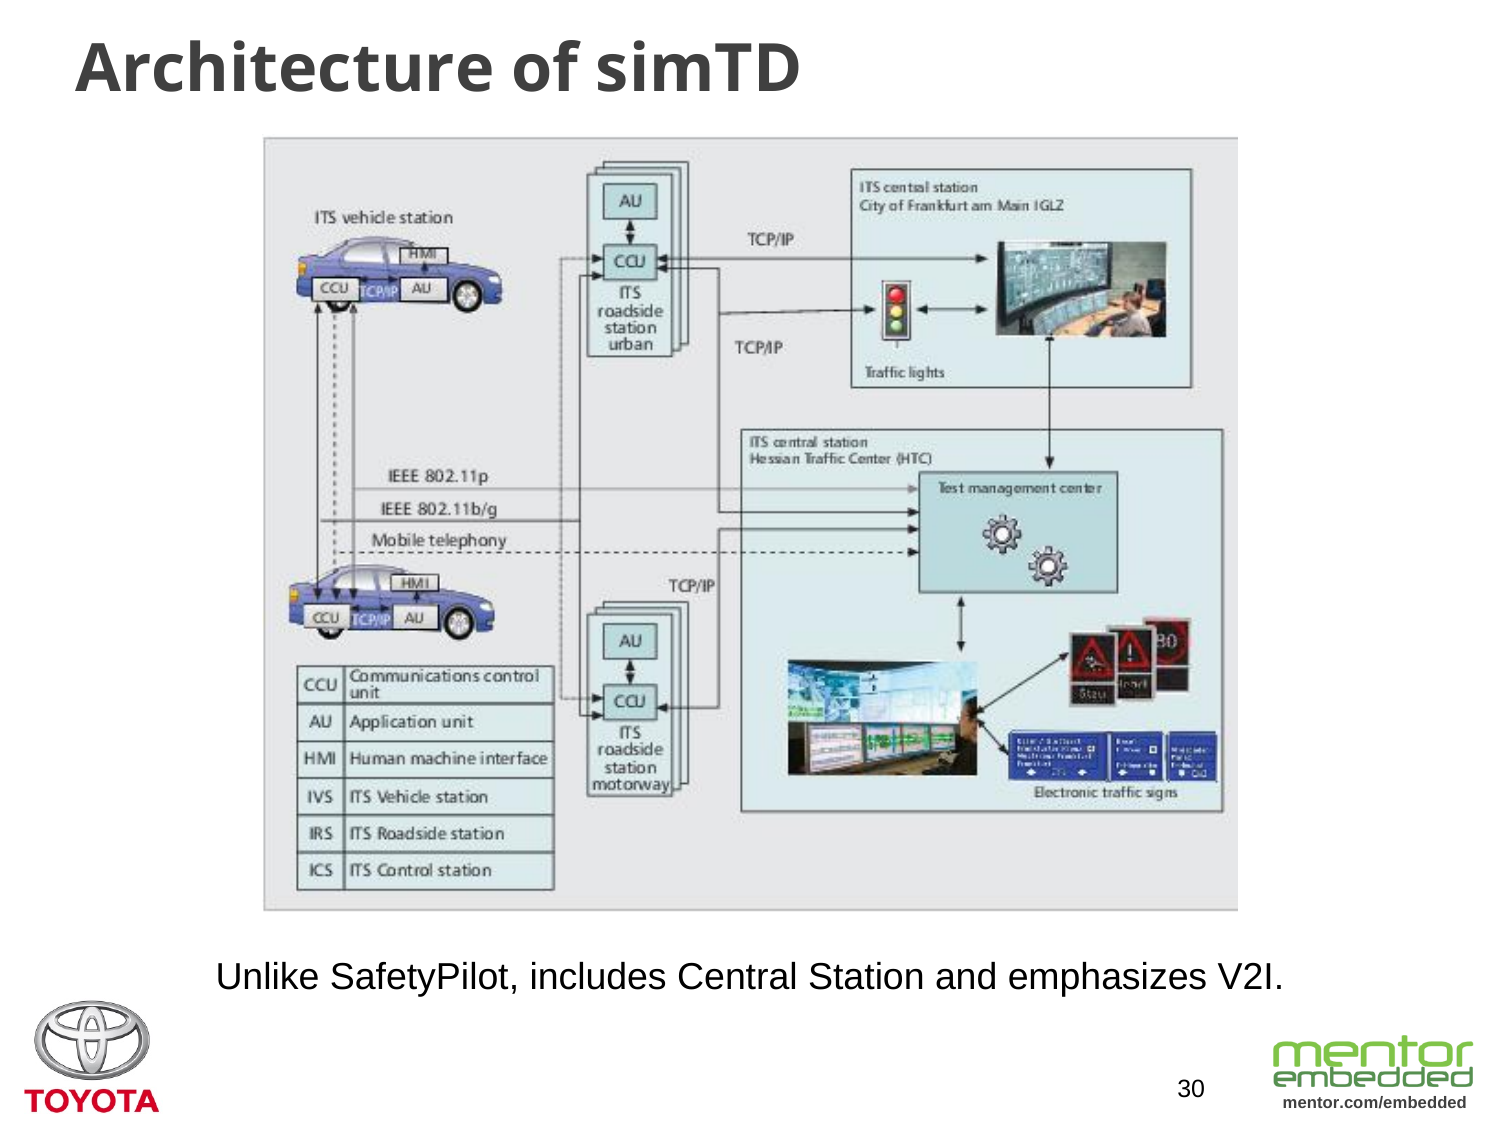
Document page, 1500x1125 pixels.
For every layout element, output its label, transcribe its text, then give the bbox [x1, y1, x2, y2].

text_box Architecture of simTD [0, 0, 1500, 113]
text_box Unlike SafetyPilot, includes Central Station and emphasizes V2I. [200, 948, 1300, 1005]
picture [24, 998, 163, 1114]
picture [1268, 1030, 1476, 1092]
picture [262, 134, 1238, 915]
